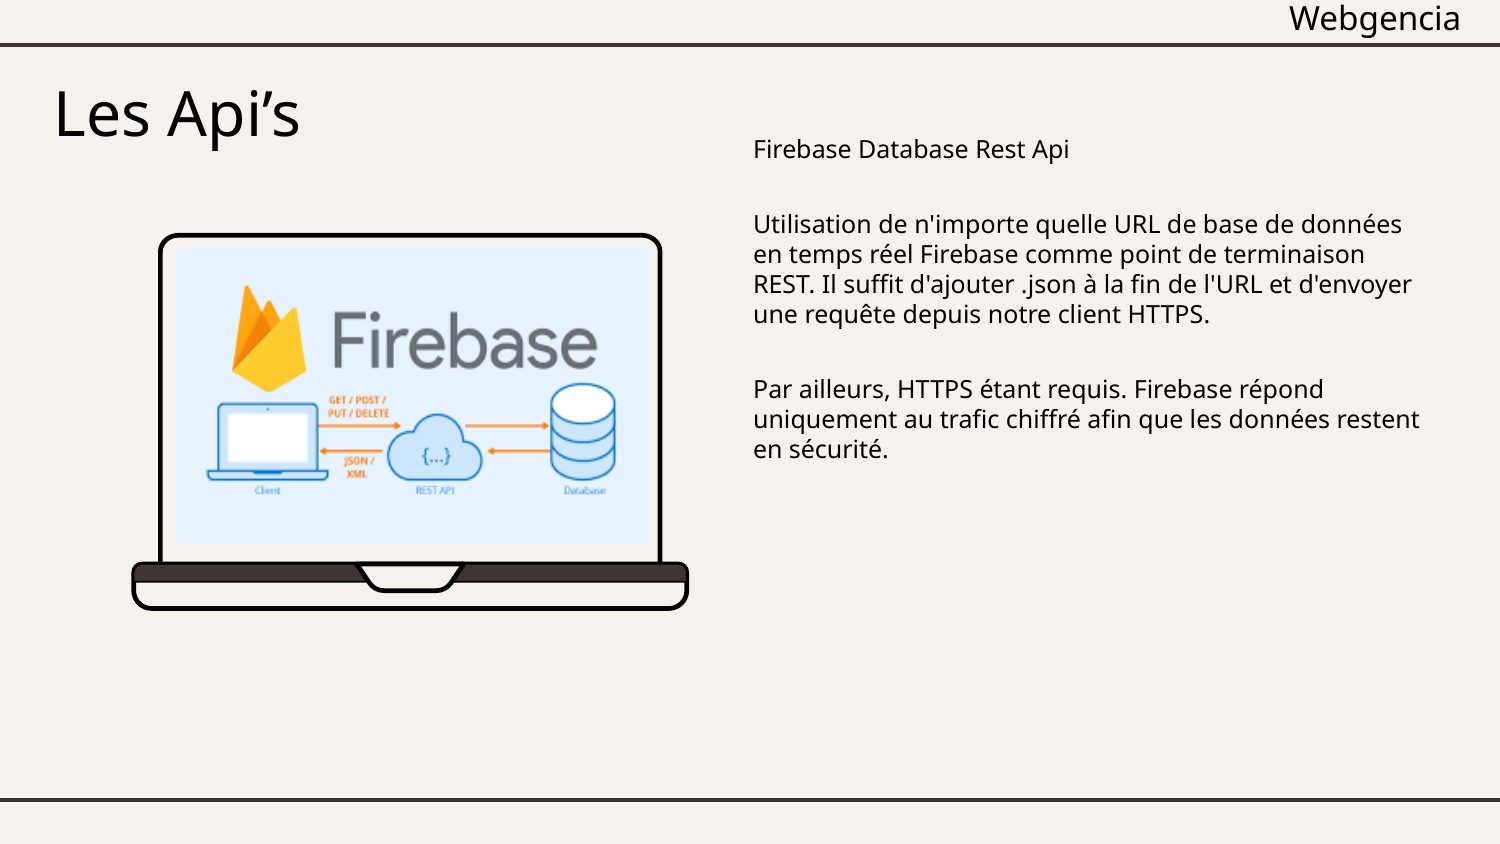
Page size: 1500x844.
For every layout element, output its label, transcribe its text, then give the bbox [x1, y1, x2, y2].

title Les Api’s [38, 59, 1477, 163]
text_box [133, 563, 687, 591]
text_box Webgencia [1250, 0, 1500, 42]
picture [177, 247, 650, 544]
text_box Firebase Database Rest Api Utilisation de n'importe quelle URL de base de données en temps réel Firebase comme point de terminaison REST. Il suffit d'ajouter .json à la fin de l'URL et d'envoyer une requête depuis notre client HTTPS. Par ailleurs, HTTPS étant requis. Firebase répond uniquement au trafic chiffré afin que les données restent en sécurité. [738, 118, 1447, 650]
